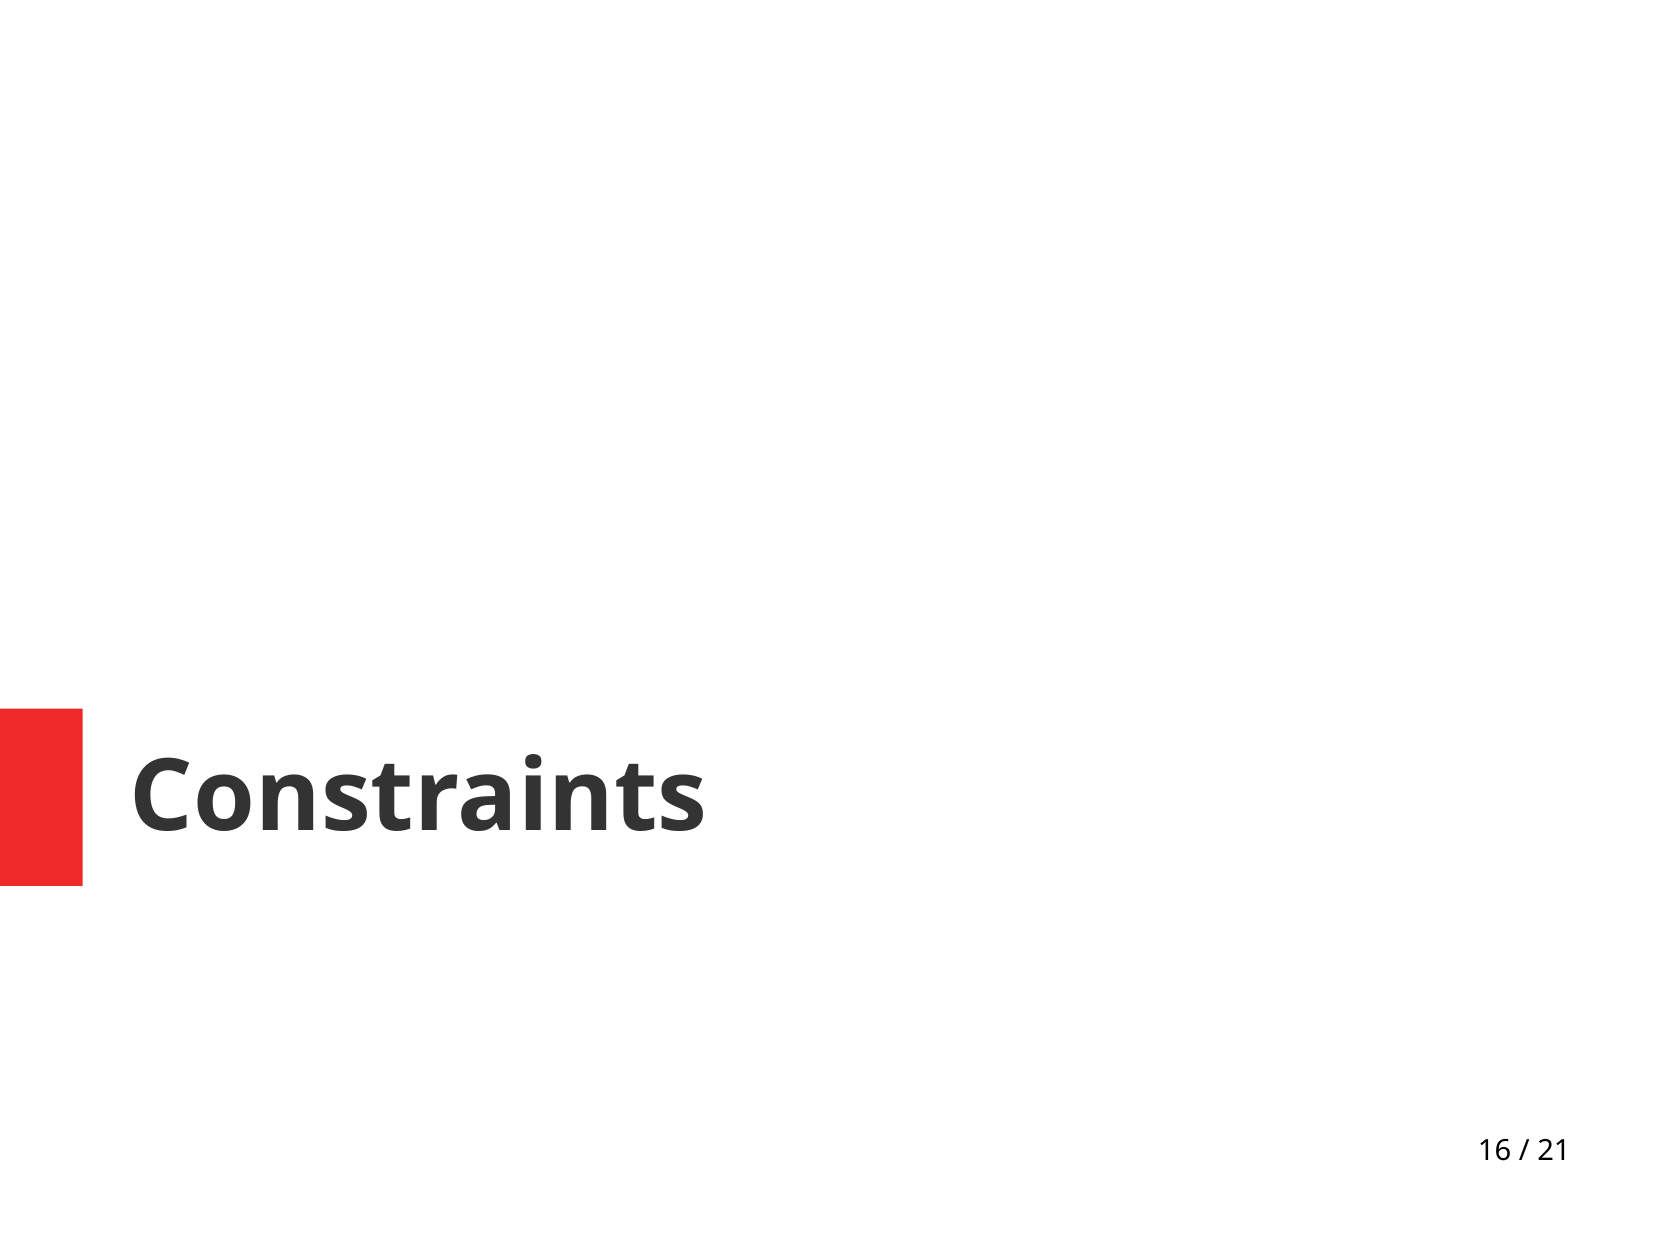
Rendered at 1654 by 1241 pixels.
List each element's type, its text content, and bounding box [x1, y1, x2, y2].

title Constraints [129, 673, 1536, 910]
